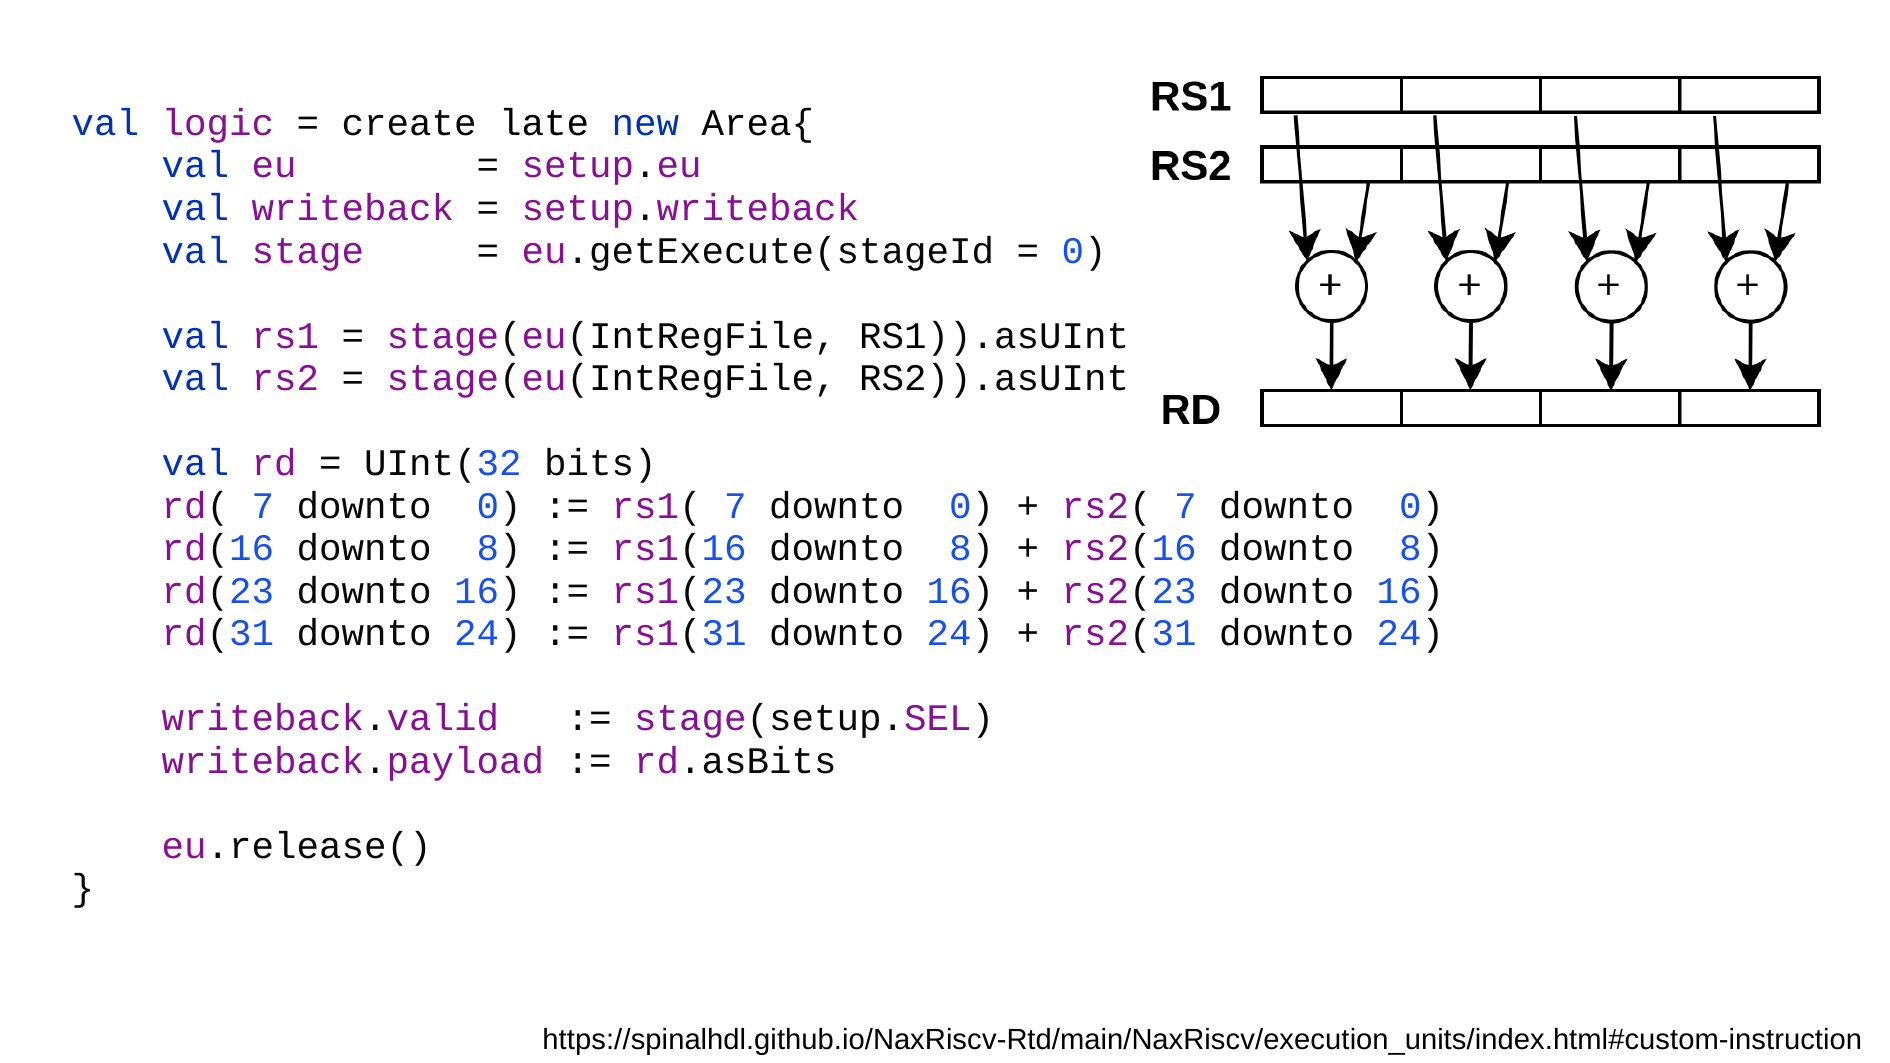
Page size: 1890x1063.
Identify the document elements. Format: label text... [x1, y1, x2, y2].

picture [1086, 23, 1855, 479]
text_box val logic = create late new Area{ val eu = setup.eu val writeback = setup.writeback val stage = eu.getExecute(stageId = 0) val rs1 = stage(eu(IntRegFile, RS1)).asUInt val rs2 = stage(eu(IntRegFile, RS2)).asUInt val rd = UInt(32 bits) rd( 7 downto 0) := rs1( 7 downto 0) + rs2( 7 downto 0) rd(16 downto 8) := rs1(16 downto 8) + rs2(16 downto 8) rd(23 downto 16) := rs1(23 downto 16) + rs2(23 downto 16) rd(31 downto 24) := rs1(31 downto 24) + rs2(31 downto 24) writeback.valid := stage(setup.SEL) writeback.payload := rd.asBits eu.release() } [11, 11, 1868, 1063]
text_box https://spinalhdl.github.io/NaxRiscv-Rtd/main/NaxRiscv/execution_units/index.html#custom-instruction [527, 1015, 1890, 1063]
